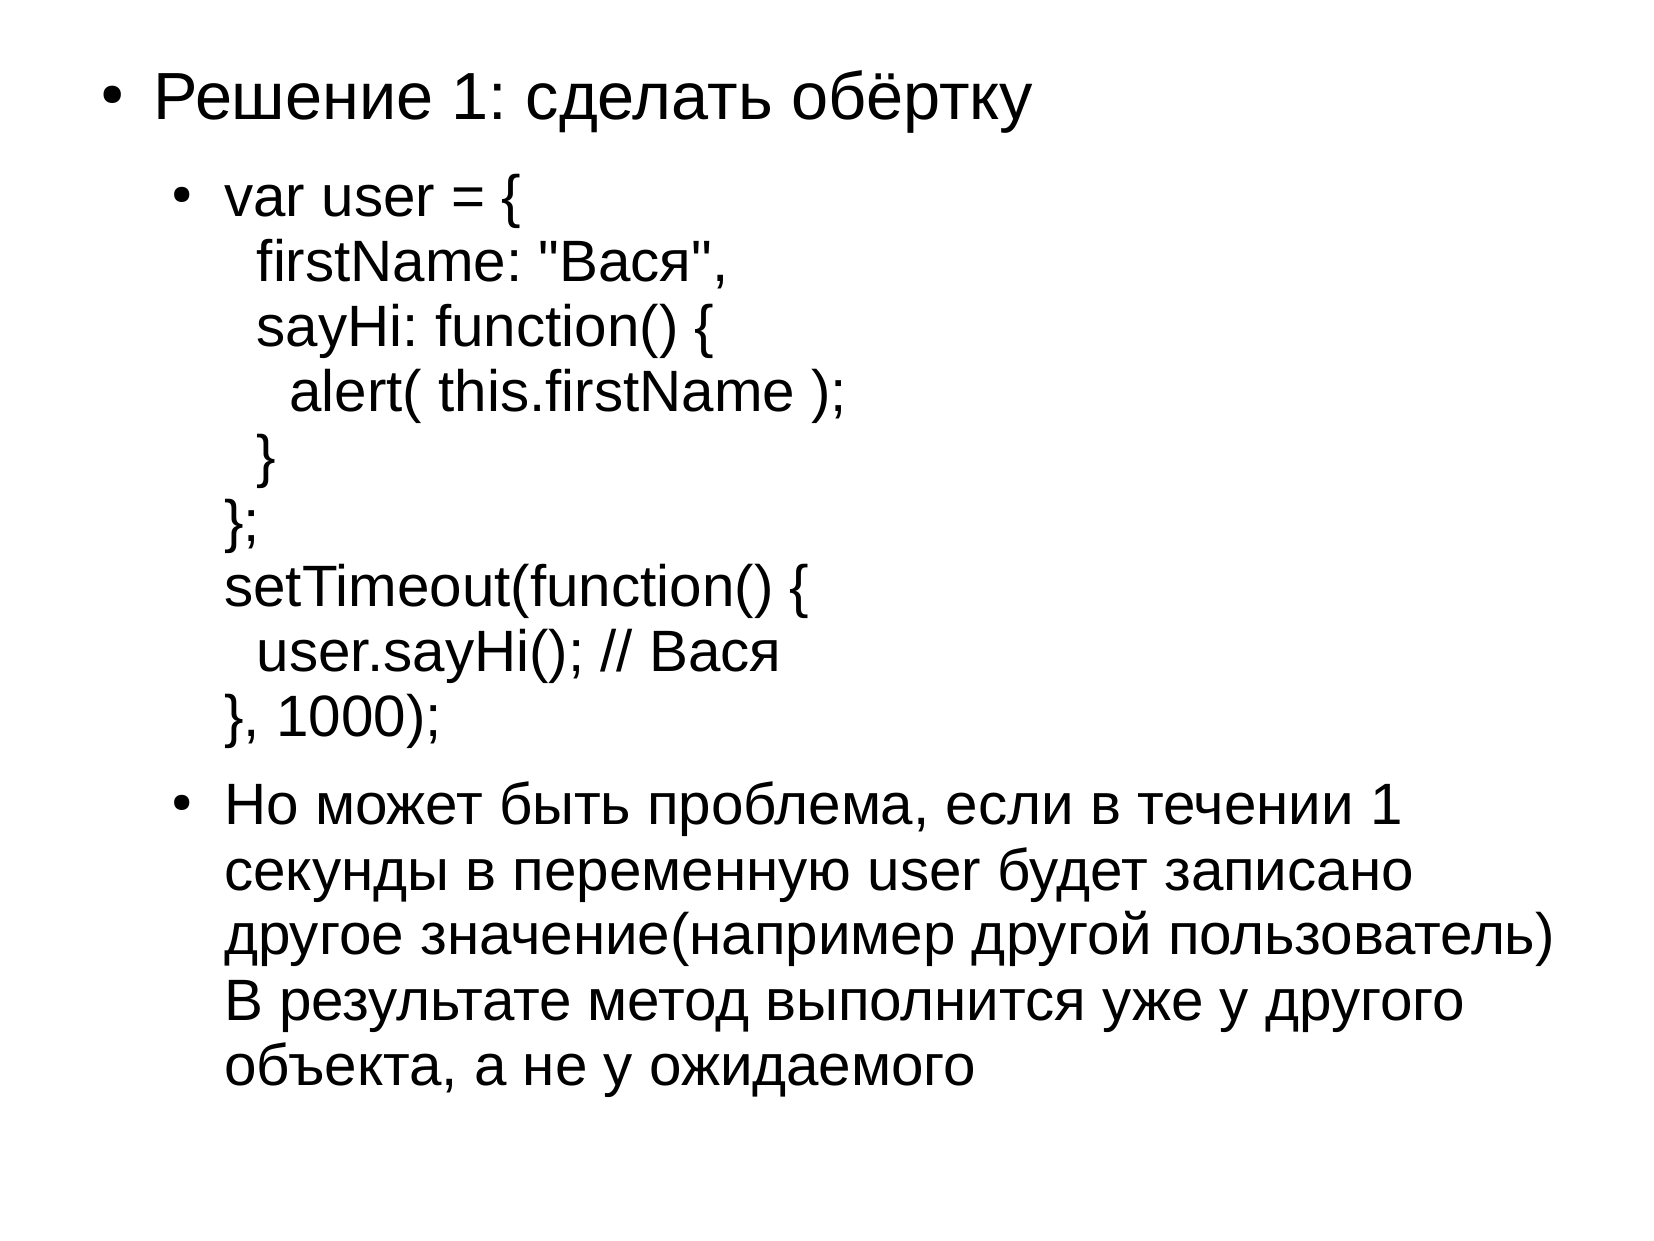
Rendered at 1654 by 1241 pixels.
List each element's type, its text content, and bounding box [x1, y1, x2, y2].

list Решение 1: сделать обёртку var user = { firstName: "Вася", sayHi: function() { alert( this.firstName ); } }; setTimeout(function() { user.sayHi(); // Вася }, 1000); Но может быть проблема, если в течении 1 секунды в переменную user будет записано другое значение(например другой пользователь) В результате метод выполнится уже у другого объекта, а не у ожидаемого [82, 59, 1571, 1109]
